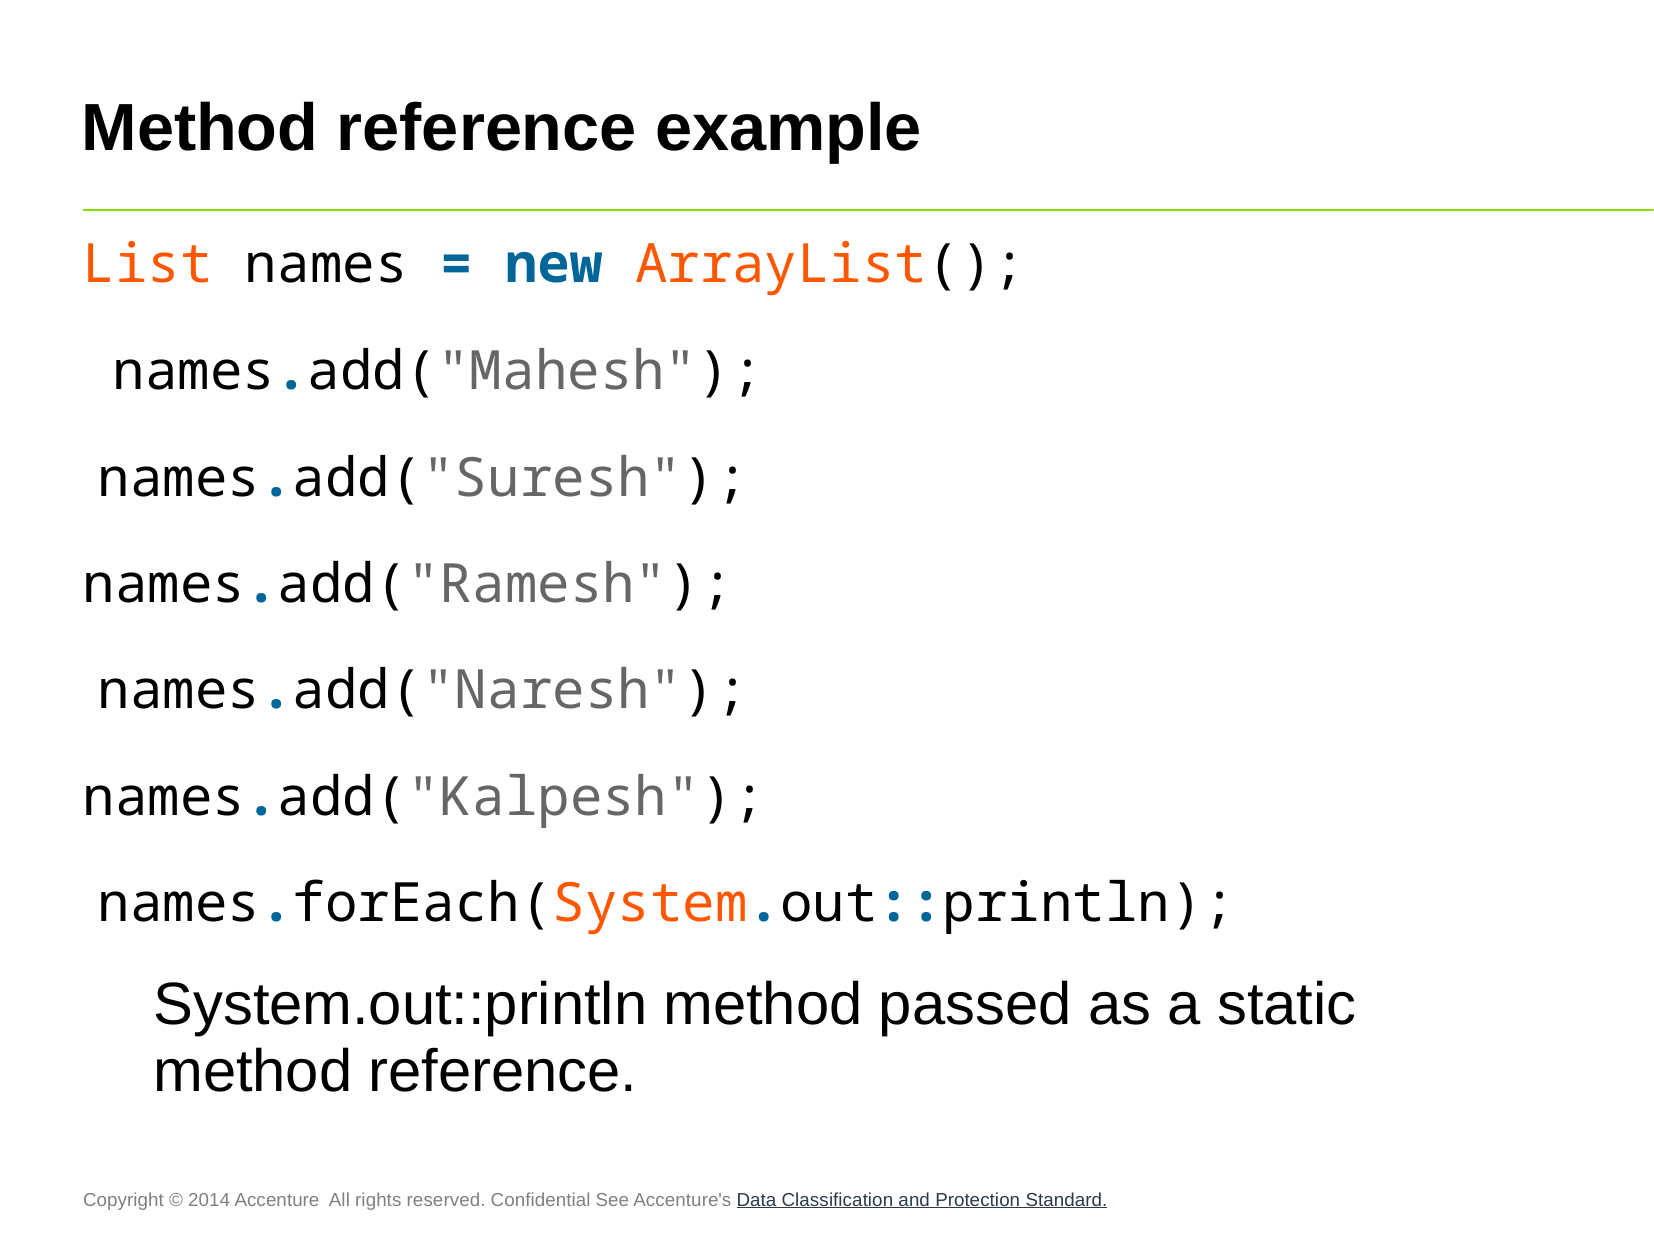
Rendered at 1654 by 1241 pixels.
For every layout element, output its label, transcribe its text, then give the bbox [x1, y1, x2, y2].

list List names = new ArrayList(); names.add("Mahesh"); names.add("Suresh"); names.add("Ramesh"); names.add("Naresh"); names.add("Kalpesh"); names.forEach(System.out::println); System.out::println method passed as a static method reference. [82, 225, 1538, 1186]
title Method reference example [81, 56, 1654, 199]
